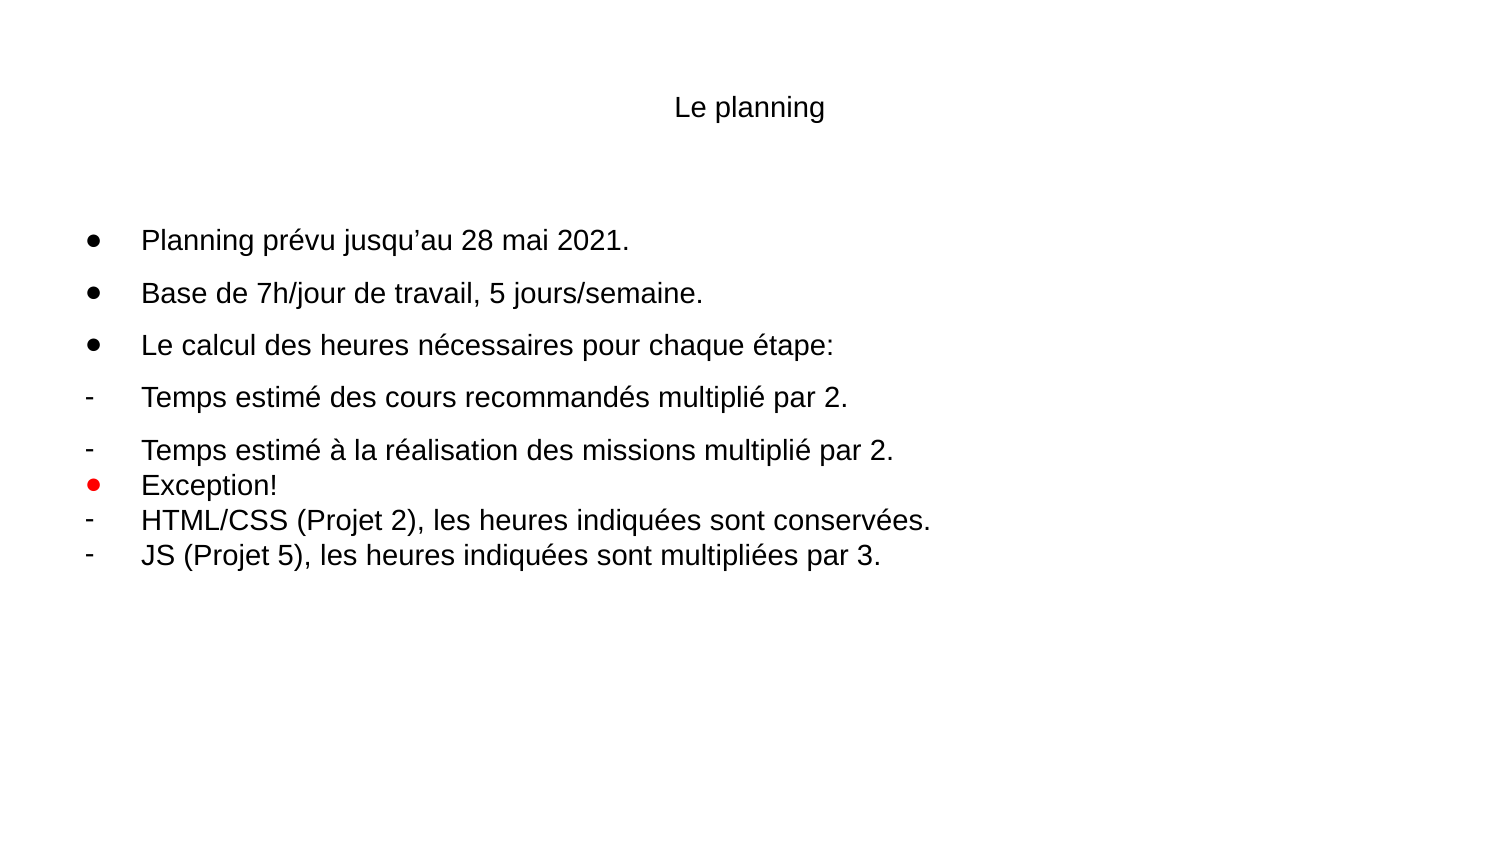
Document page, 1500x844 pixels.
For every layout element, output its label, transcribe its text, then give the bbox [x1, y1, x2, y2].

list Planning prévu jusqu’au 28 mai 2021. Base de 7h/jour de travail, 5 jours/semaine. Le calcul des heures nécessaires pour chaque étape: Temps estimé des cours recommandés multiplié par 2. Temps estimé à la réalisation des missions multiplié par 2. Exception! HTML/CSS (Projet 2), les heures indiquées sont conservées. JS (Projet 5), les heures indiquées sont multipliées par 3. [51, 189, 1449, 809]
title Le planning [51, 72, 1449, 167]
